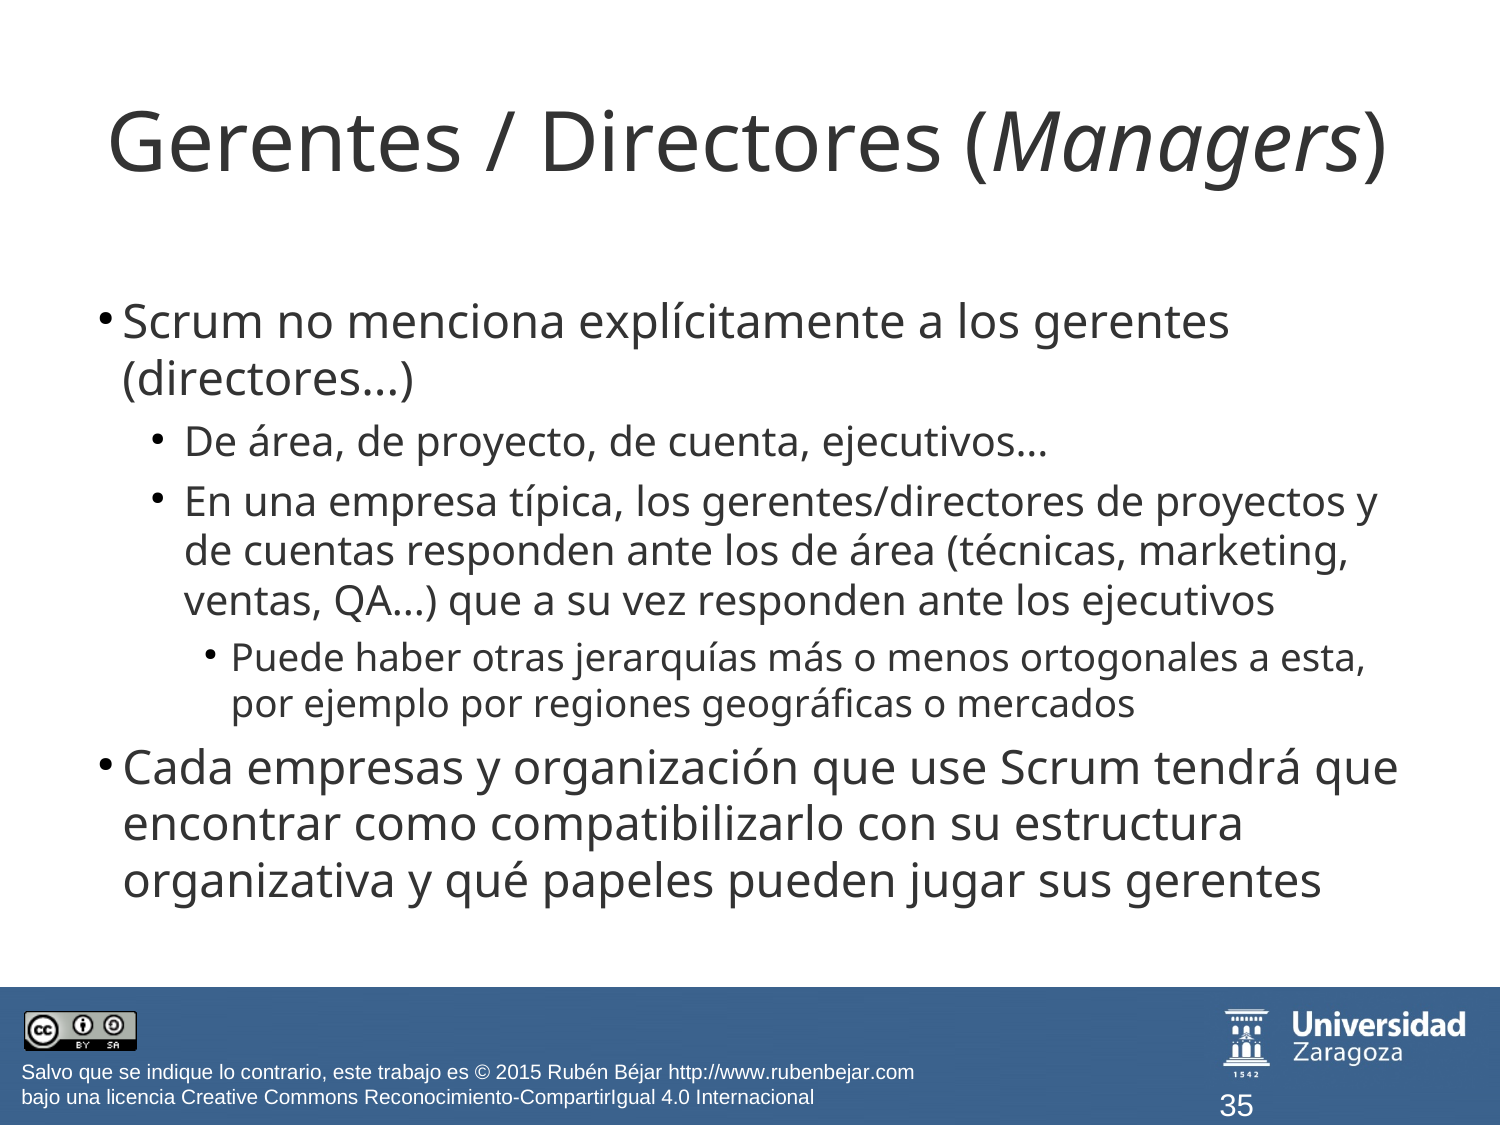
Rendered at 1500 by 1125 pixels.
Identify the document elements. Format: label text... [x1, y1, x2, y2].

picture [0, 987, 1500, 1125]
list Scrum no menciona explícitamente a los gerentes (directores...) De área, de proyecto, de cuenta, ejecutivos... En una empresa típica, los gerentes/directores de proyectos y de cuentas responden ante los de área (técnicas, marketing, ventas, QA...) que a su vez responden ante los ejecutivos Puede haber otras jerarquías más o menos ortogonales a esta, por ejemplo por regiones geográficas o mercados Cada empresas y organización que use Scrum tendrá que encontrar como compatibilizarlo con su estructura organizativa y qué papeles pueden jugar sus gerentes [82, 283, 1418, 957]
title Gerentes / Directores (Managers) [74, 20, 1420, 257]
